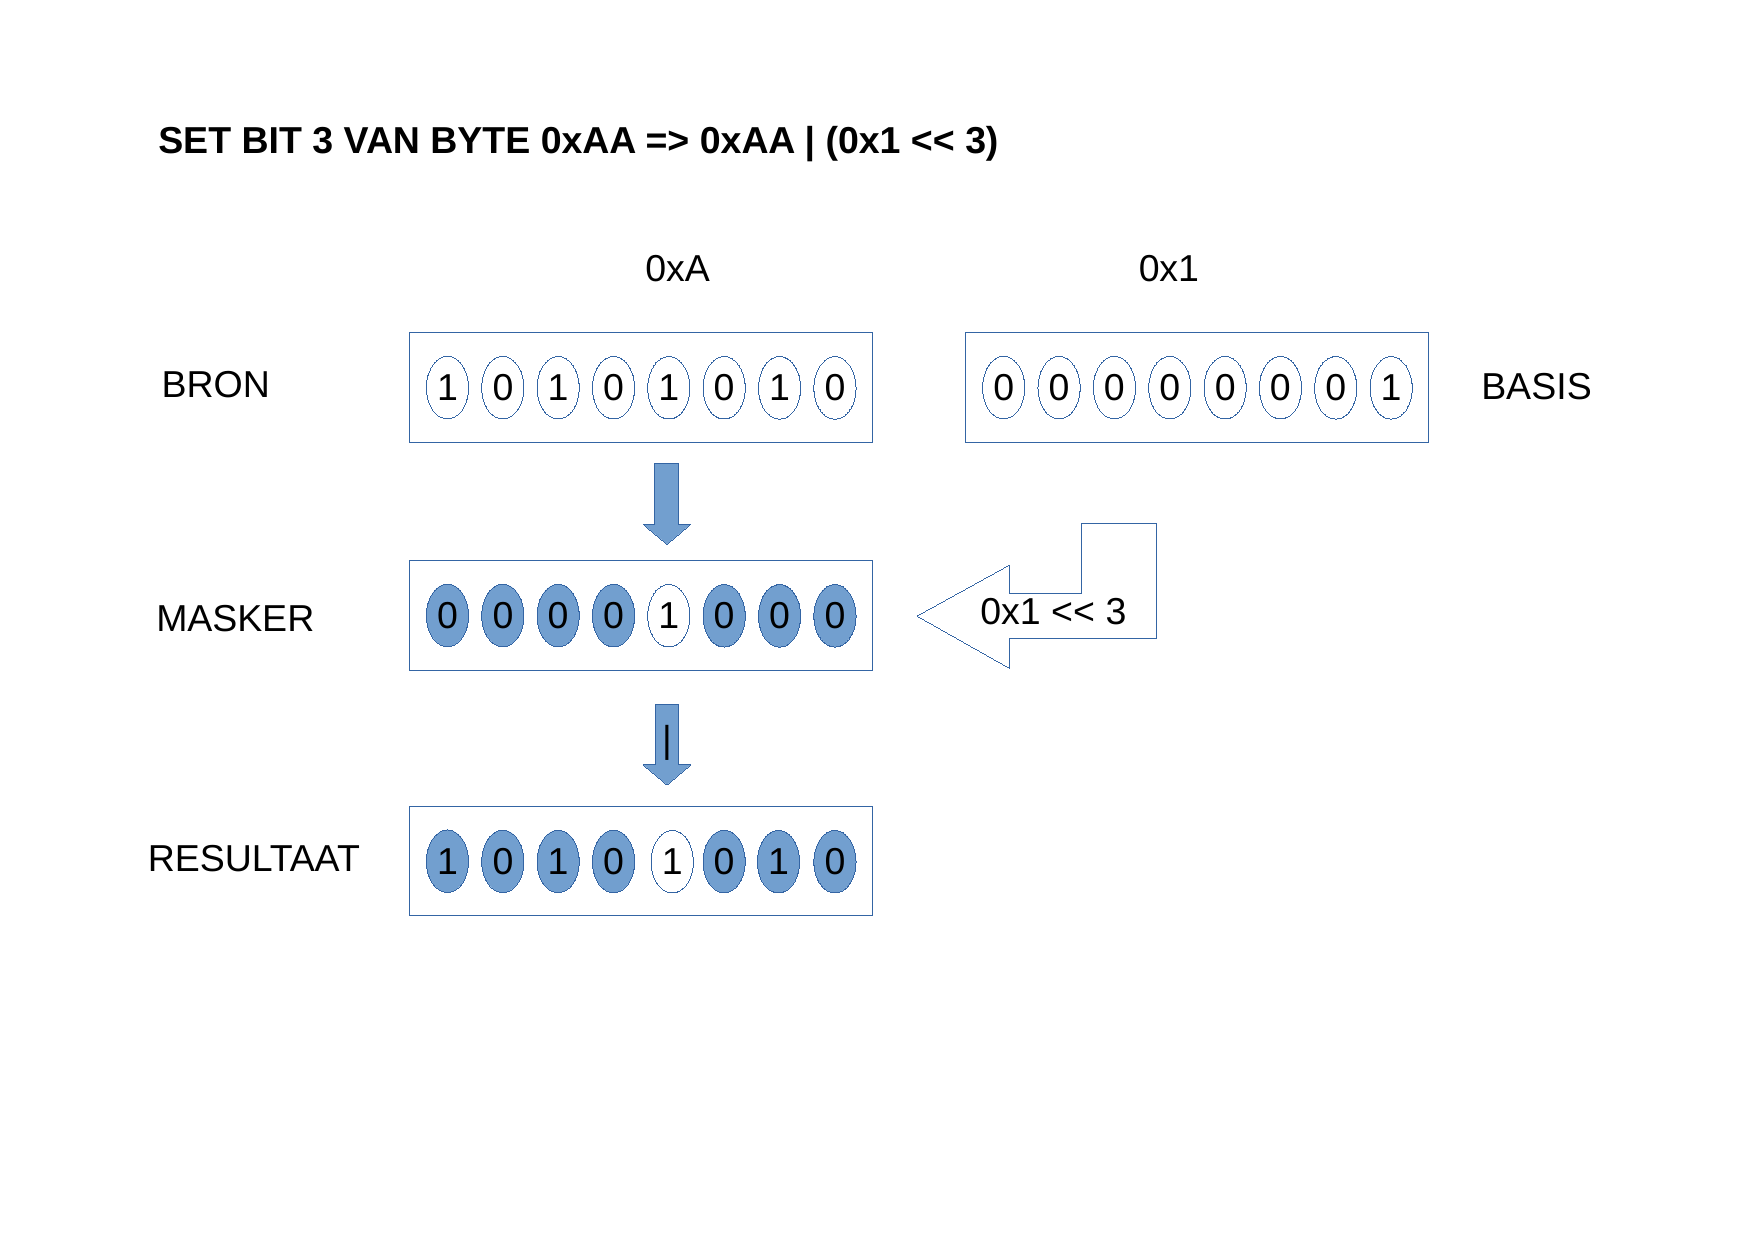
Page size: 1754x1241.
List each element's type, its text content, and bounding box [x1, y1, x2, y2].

text_box 0 [481, 356, 524, 419]
text_box 0 [703, 584, 746, 648]
text_box 1 [537, 830, 580, 893]
text_box 0 [703, 356, 746, 419]
text_box 0 [703, 830, 746, 893]
text_box MASKER [141, 589, 344, 696]
text_box 0 [1037, 356, 1081, 419]
text_box 0 [982, 356, 1025, 419]
text_box 0x1 [1124, 240, 1244, 305]
text_box 0 [813, 584, 857, 648]
text_box BASIS [1466, 357, 1643, 464]
text_box 0 [1259, 356, 1302, 419]
text_box 0 [592, 356, 635, 419]
text_box 0 [813, 830, 857, 893]
text_box 0x1 << 3 [965, 582, 1173, 650]
text_box 1 [426, 356, 469, 419]
text_box 0 [592, 830, 635, 893]
text_box 1 [647, 356, 690, 419]
text_box 1 [758, 356, 801, 420]
text_box 1 [1370, 356, 1413, 420]
text_box 1 [537, 356, 580, 419]
text_box 1 [651, 830, 694, 893]
text_box SET BIT 3 VAN BYTE 0xAA => 0xAA | (0x1 << 3) [143, 111, 1164, 211]
text_box 0 [592, 584, 635, 647]
text_box 0xA [630, 240, 734, 313]
text_box [643, 463, 691, 545]
text_box 0 [1314, 356, 1357, 420]
text_box 1 [757, 830, 800, 893]
text_box 0 [537, 584, 580, 647]
text_box 0 [758, 584, 801, 648]
text_box 1 [426, 829, 469, 893]
text_box 1 [647, 584, 690, 647]
text_box 0 [813, 356, 857, 420]
text_box BRON [146, 355, 295, 434]
text_box 0 [1148, 356, 1191, 419]
text_box 0 [426, 584, 469, 647]
text_box | [643, 704, 691, 785]
text_box 0 [481, 830, 524, 893]
text_box 0 [1204, 356, 1247, 419]
text_box 0 [1093, 356, 1136, 419]
text_box 0 [481, 584, 524, 647]
text_box RESULTAAT [133, 829, 399, 936]
